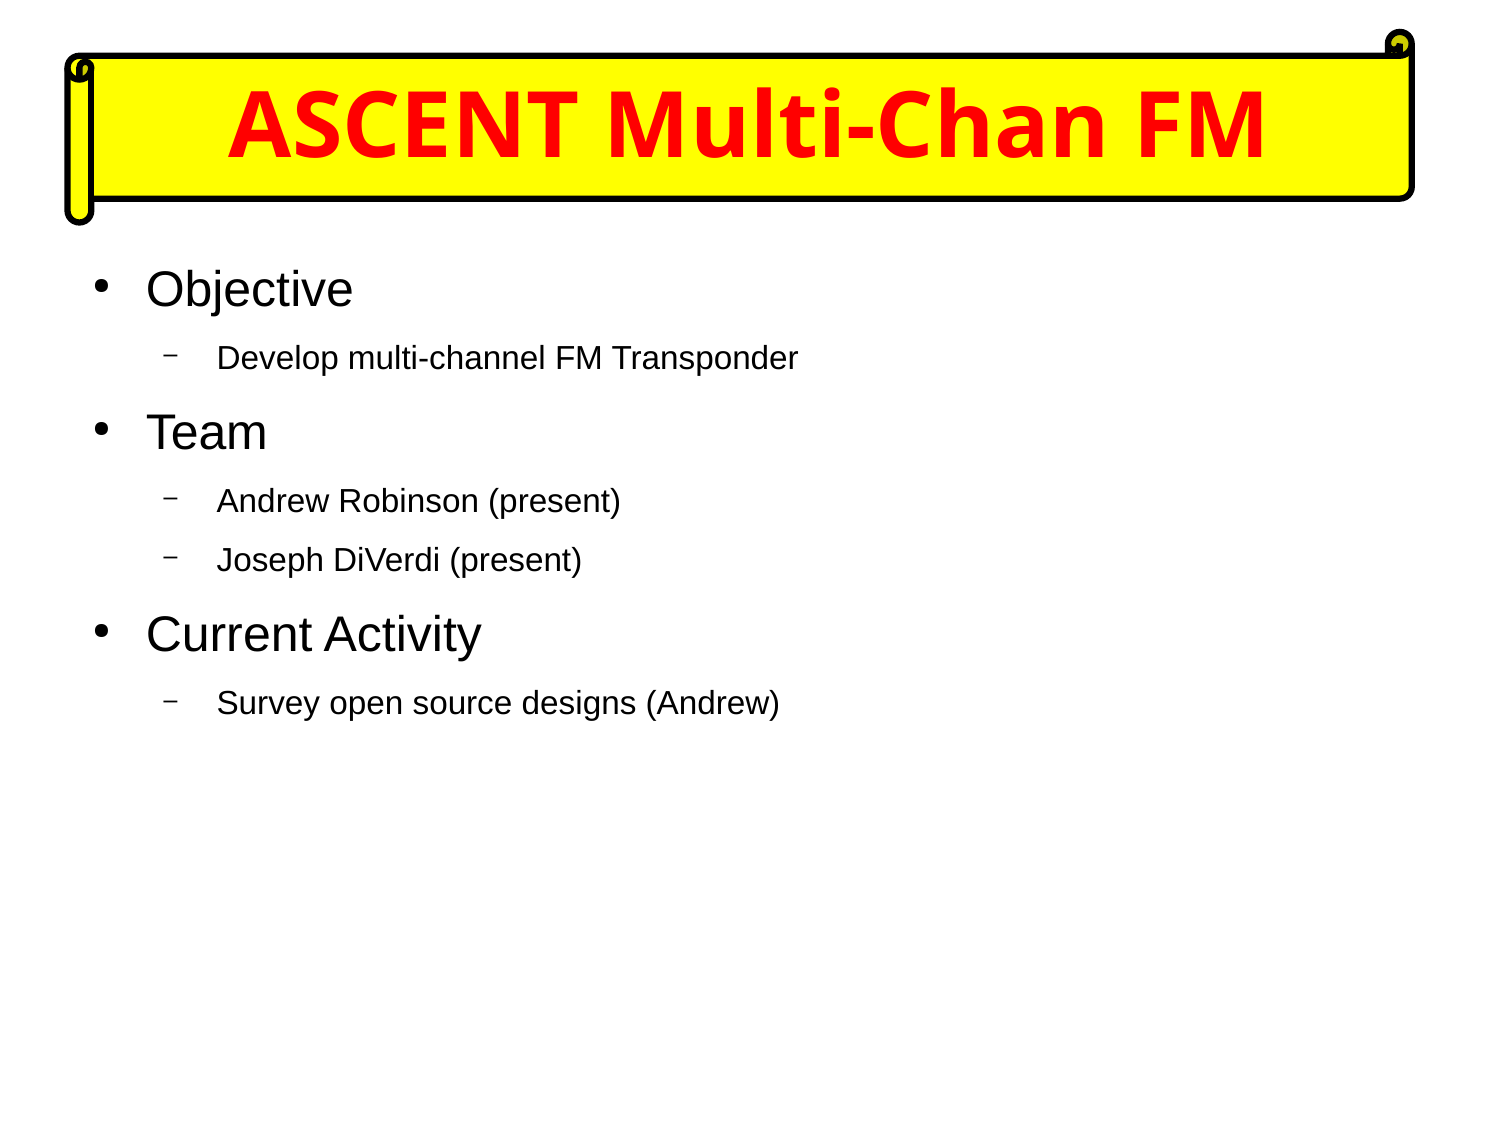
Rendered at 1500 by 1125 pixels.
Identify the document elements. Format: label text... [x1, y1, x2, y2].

text_box [67, 184, 1412, 223]
text_box [72, 31, 1412, 58]
text_box ASCENT Multi-Chan FM [0, 58, 1500, 184]
list Objective Develop multi-channel FM Transponder Team Andrew Robinson (present) Joseph DiVerdi (present) Current Activity Survey open source designs (Andrew) [75, 263, 1425, 916]
